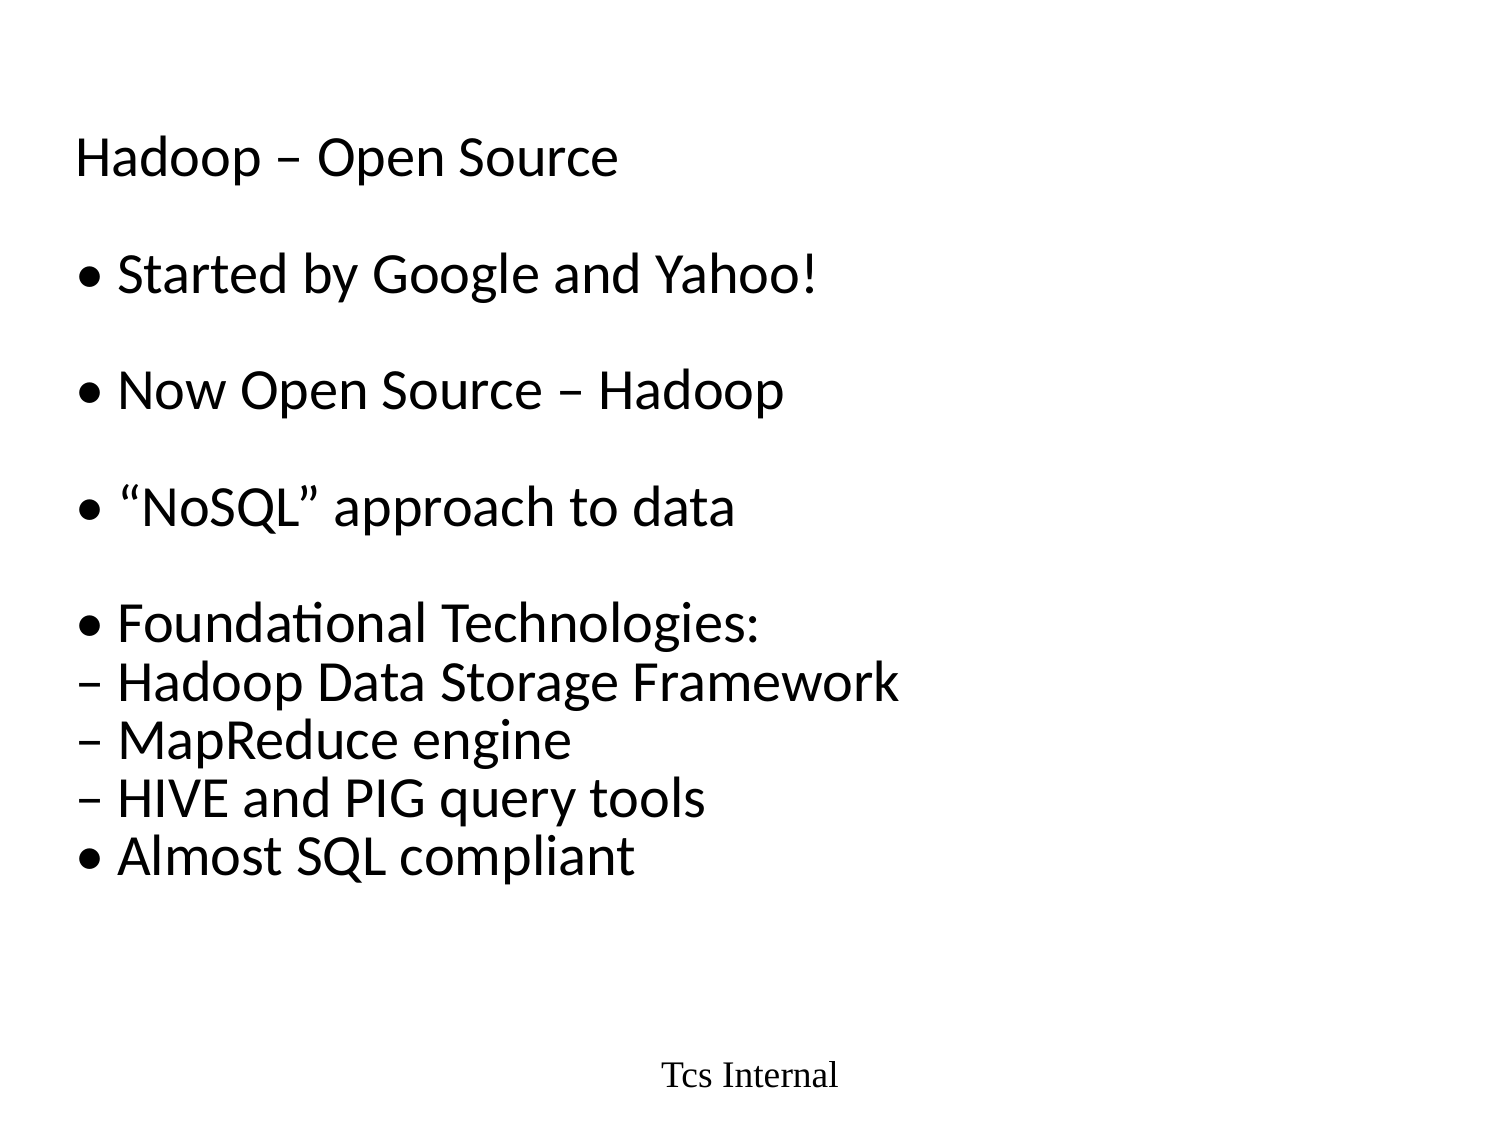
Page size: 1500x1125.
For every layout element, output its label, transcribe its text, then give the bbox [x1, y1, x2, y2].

title Hadoop – Open Source • Started by Google and Yahoo! • Now Open Source – Hadoop • “NoSQL” approach to data • Foundational Technologies: – Hadoop Data Storage Framework – MapReduce engine – HIVE and PIG query tools • Almost SQL compliant [75, 48, 1425, 976]
